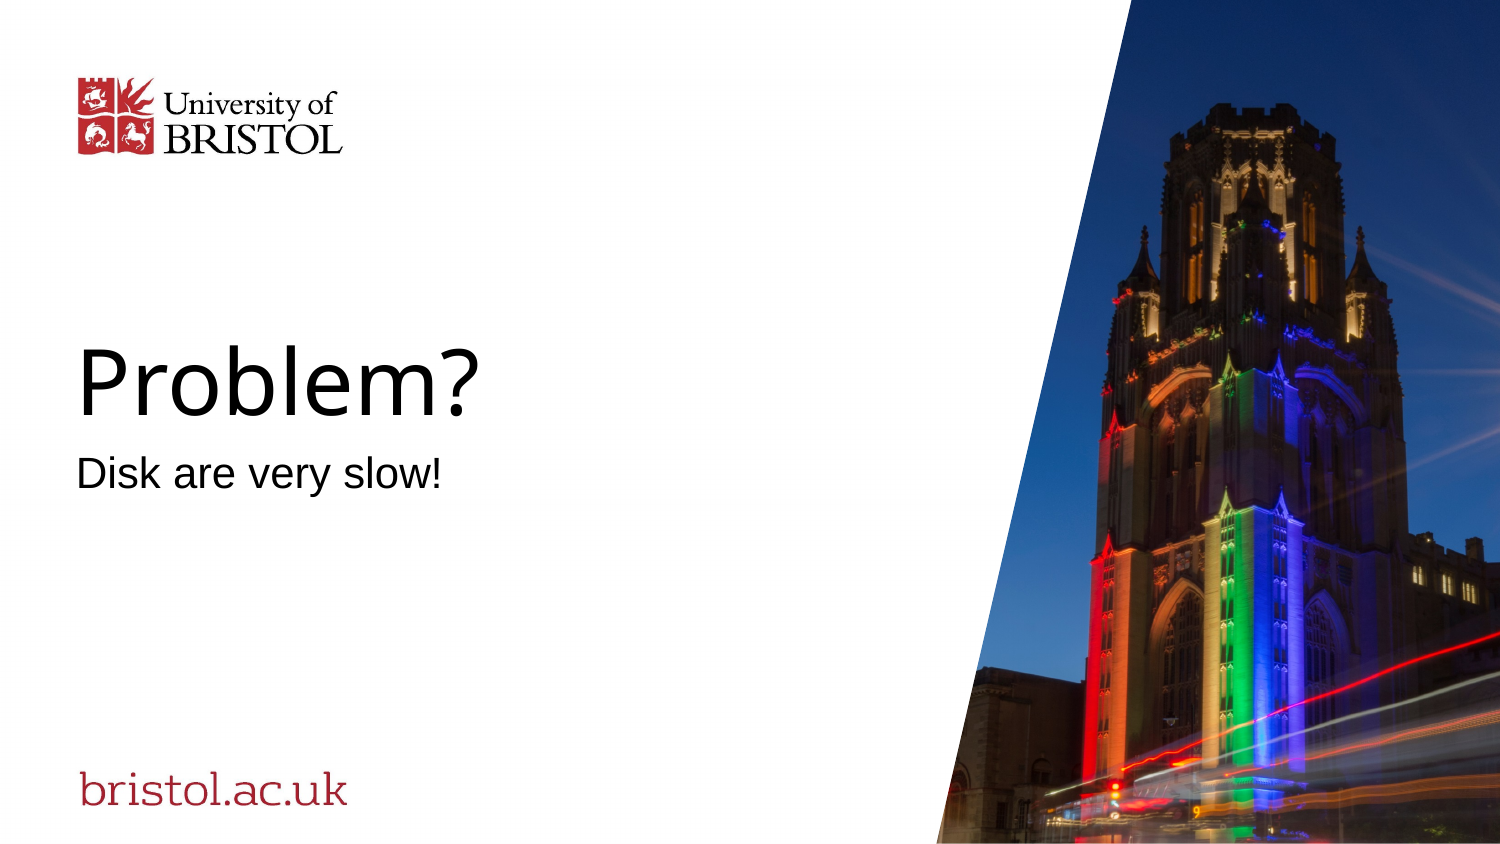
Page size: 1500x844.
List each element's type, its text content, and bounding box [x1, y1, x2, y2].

title Problem? [60, 262, 924, 443]
subtitle Disk are very slow! [60, 443, 924, 659]
